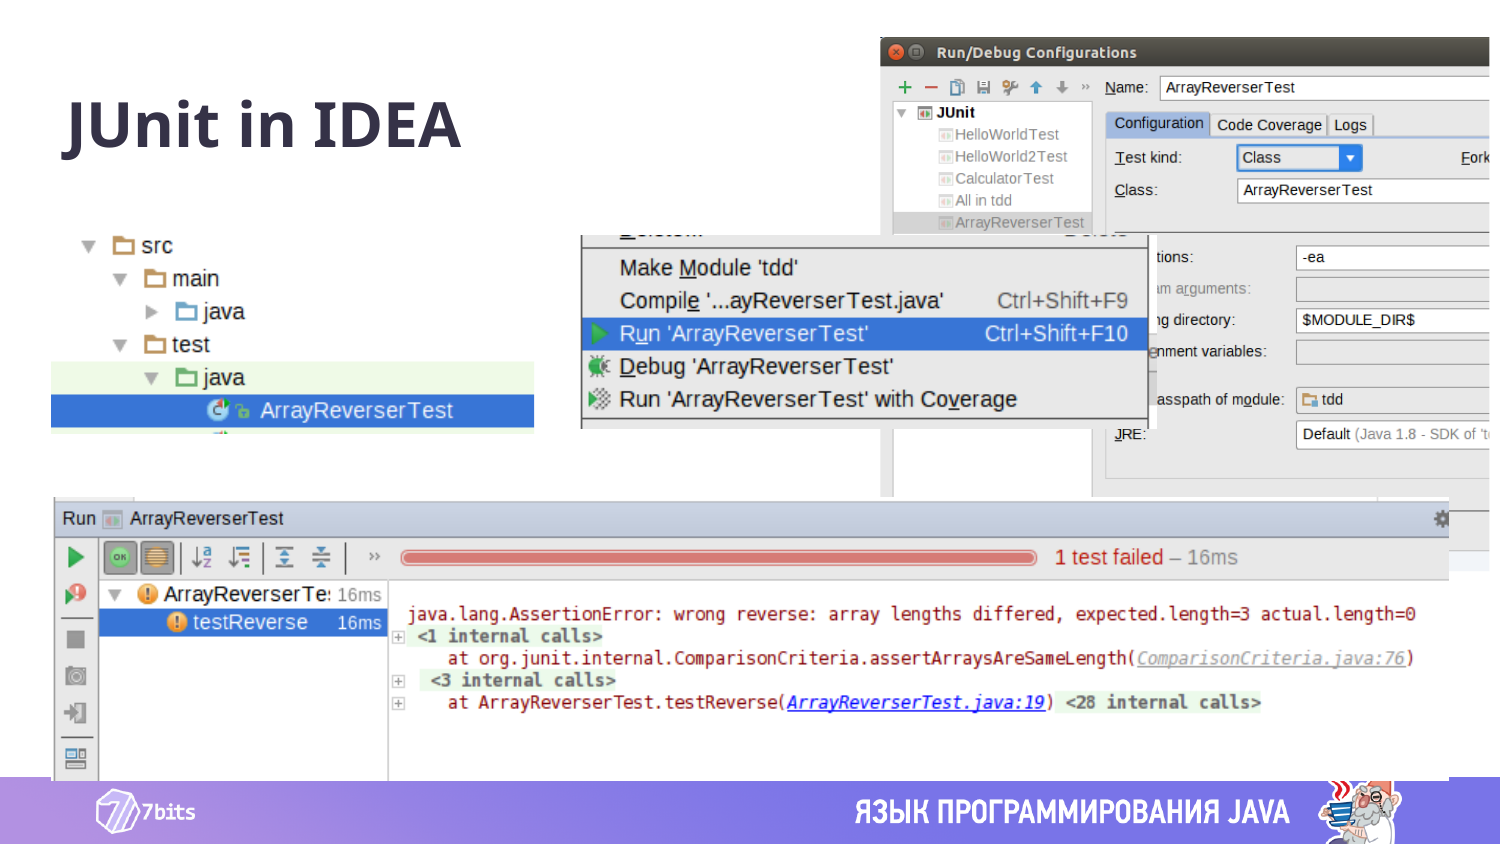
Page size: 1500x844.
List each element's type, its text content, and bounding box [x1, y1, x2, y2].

picture [51, 230, 535, 434]
picture [0, 37, 1500, 844]
title JUnit in IDEA [51, 69, 1449, 164]
